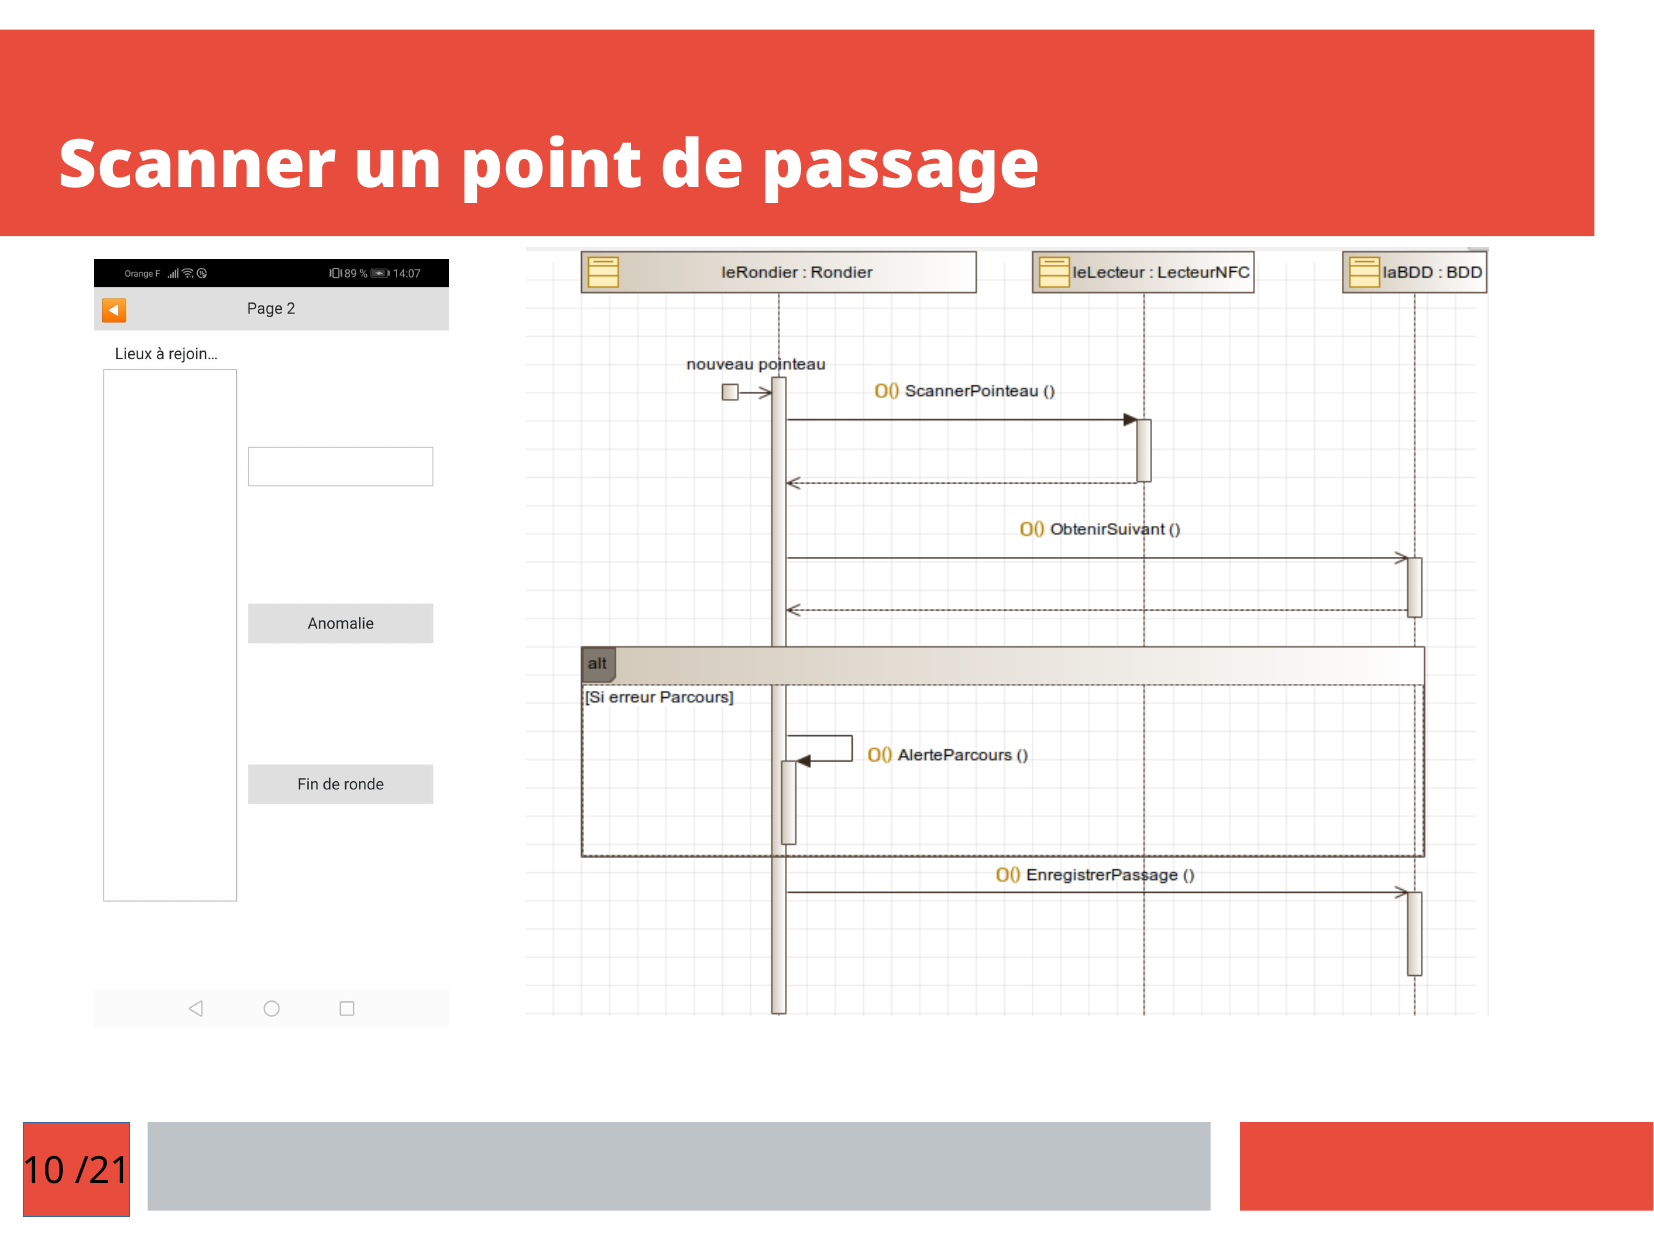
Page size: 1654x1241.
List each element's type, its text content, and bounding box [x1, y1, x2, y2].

title Scanner un point de passage [59, 59, 1595, 207]
text_box <numéro> /21 [23, 1122, 130, 1217]
picture [94, 259, 449, 1028]
picture [526, 247, 1489, 1016]
